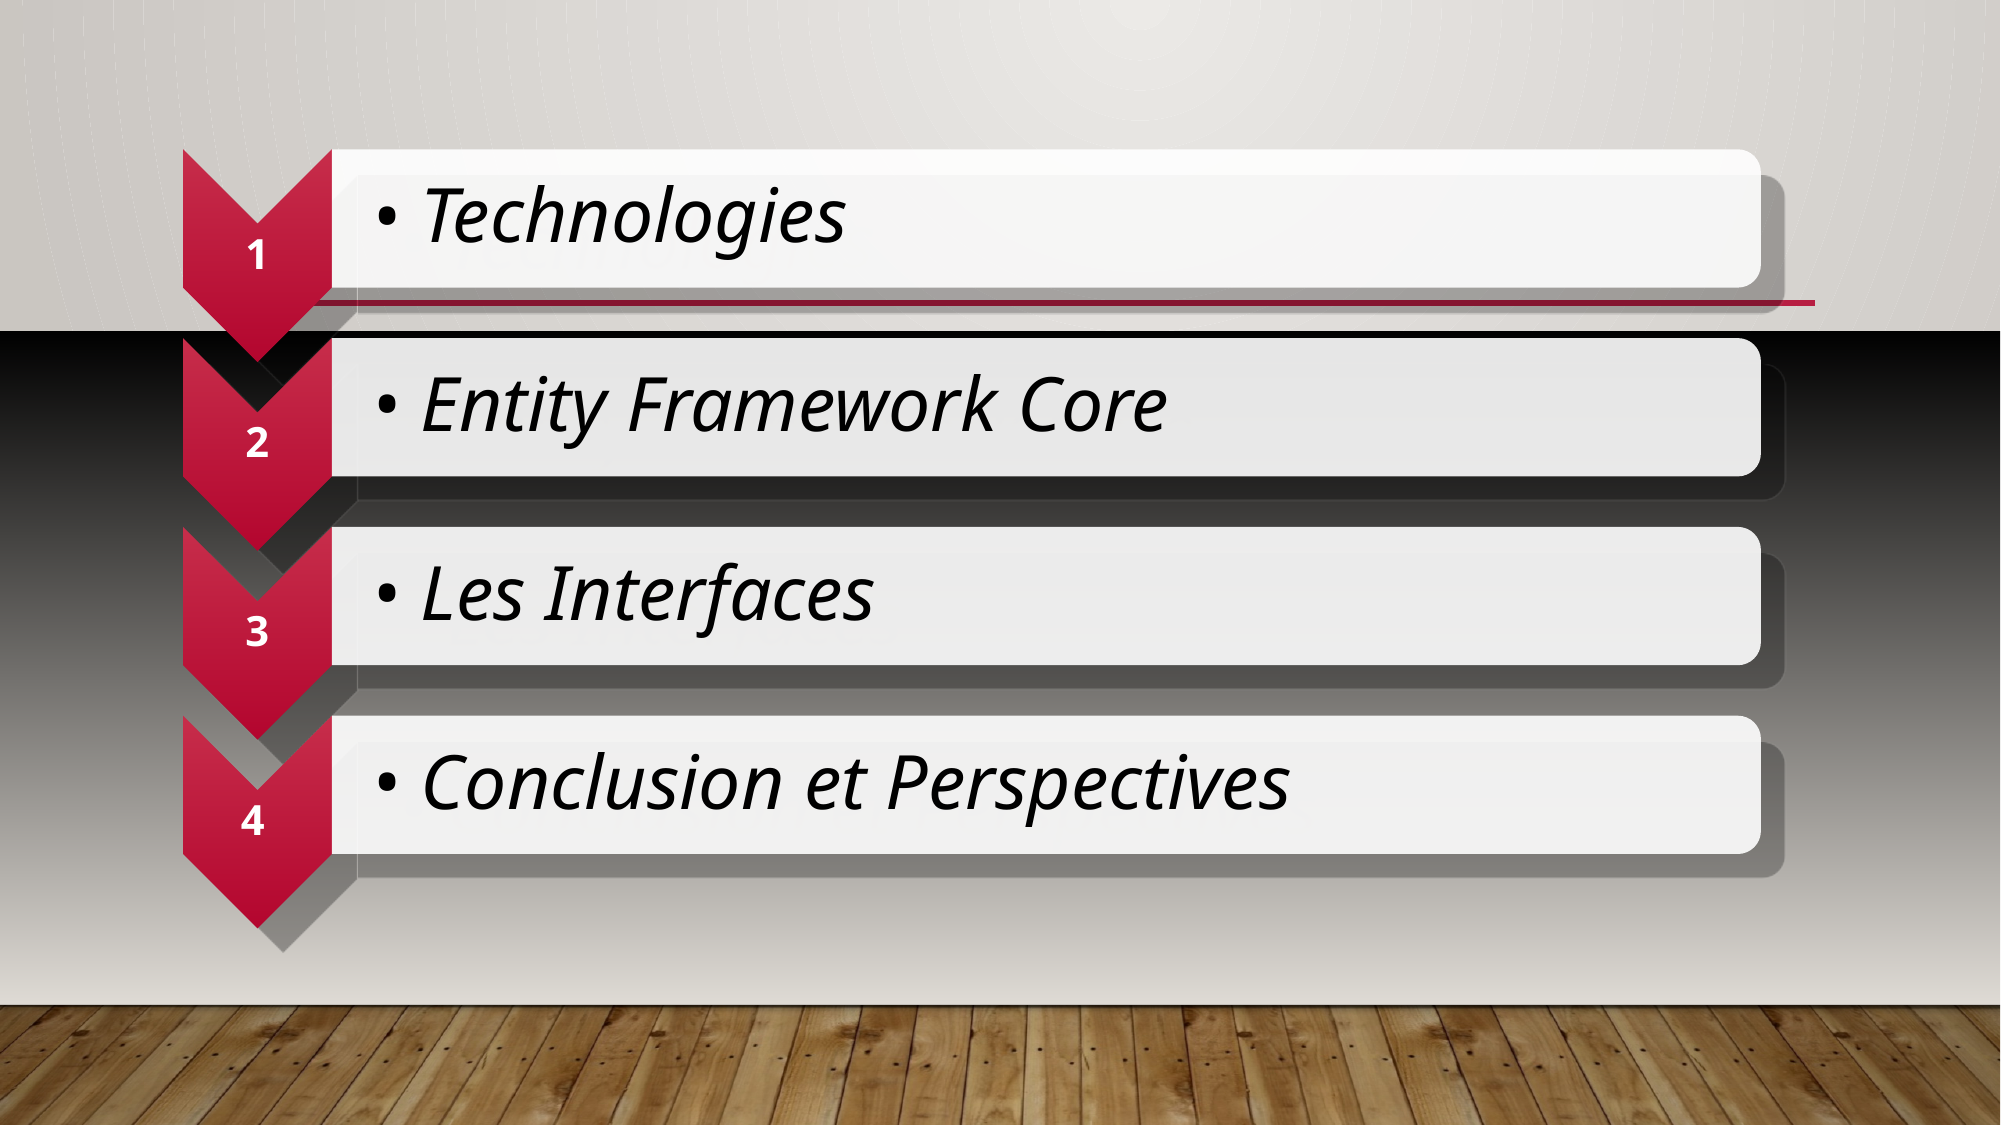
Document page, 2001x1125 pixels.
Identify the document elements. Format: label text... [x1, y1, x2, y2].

text_box 1 [183, 149, 332, 363]
text_box 3 [183, 526, 332, 740]
text_box Conclusion et Perspectives [331, 715, 1761, 854]
text_box Technologies [331, 149, 1761, 288]
text_box 2 [183, 338, 332, 551]
text_box 4 [183, 715, 332, 929]
text_box Les Interfaces [331, 526, 1761, 666]
text_box Entity Framework Core [331, 338, 1761, 477]
